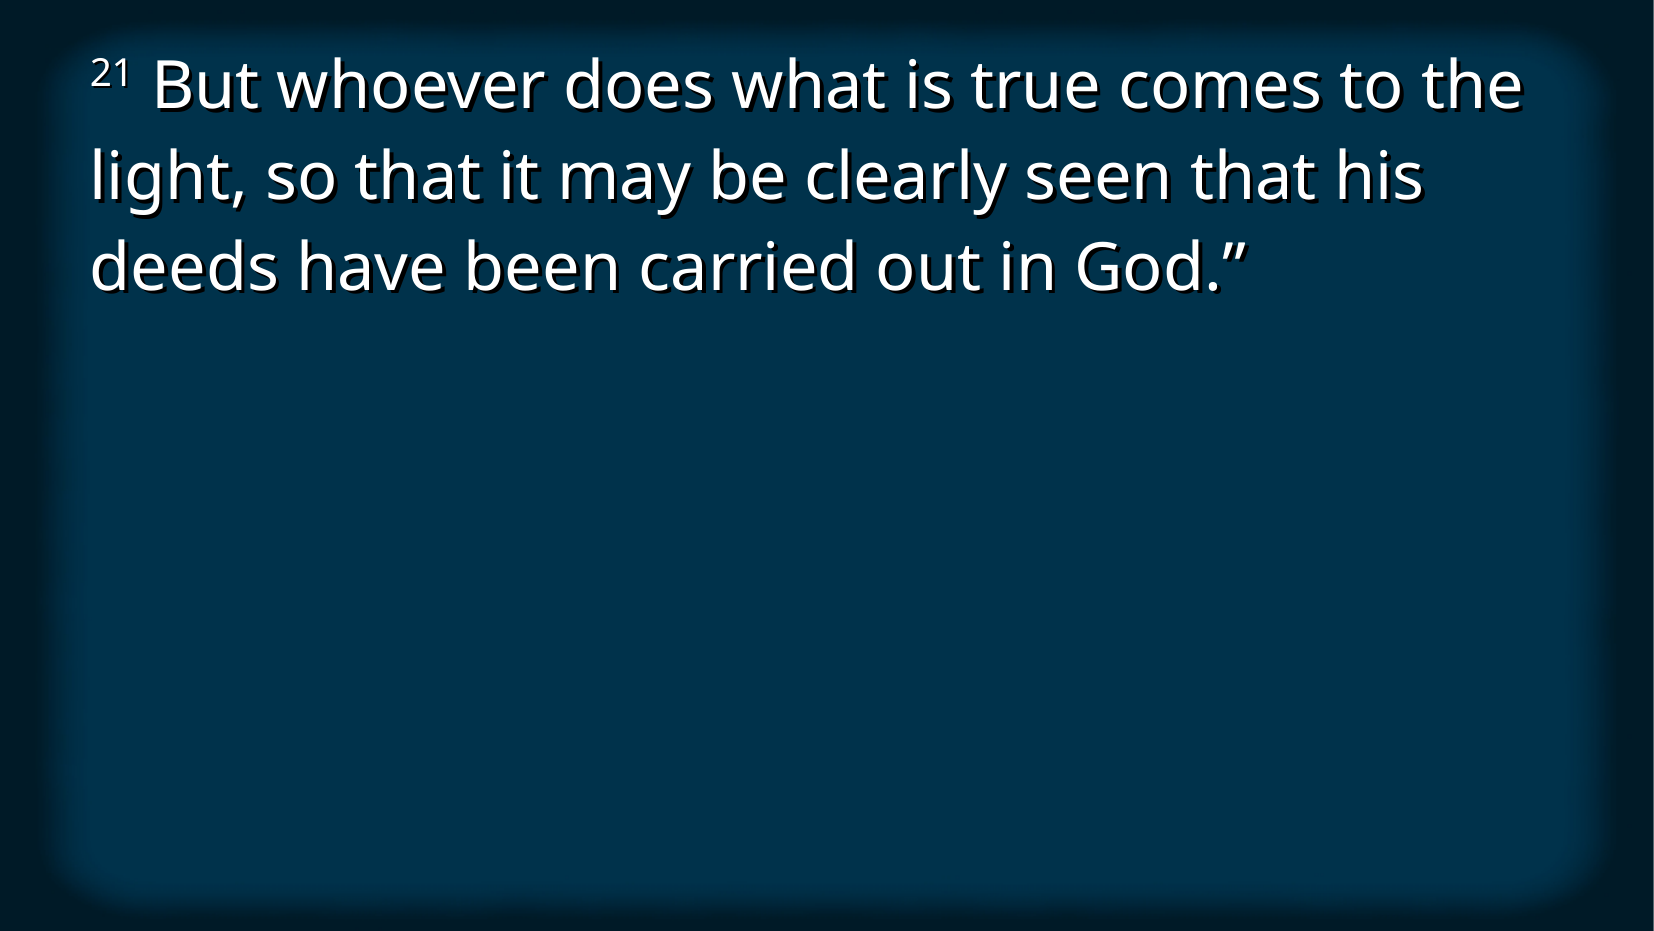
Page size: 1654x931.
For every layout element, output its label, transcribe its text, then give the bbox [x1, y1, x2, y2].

picture [0, 0, 1654, 931]
text_box 21 But whoever does what is true comes to the light, so that it may be clearly seen that his deeds have been carried out in God.” [75, 30, 1591, 312]
